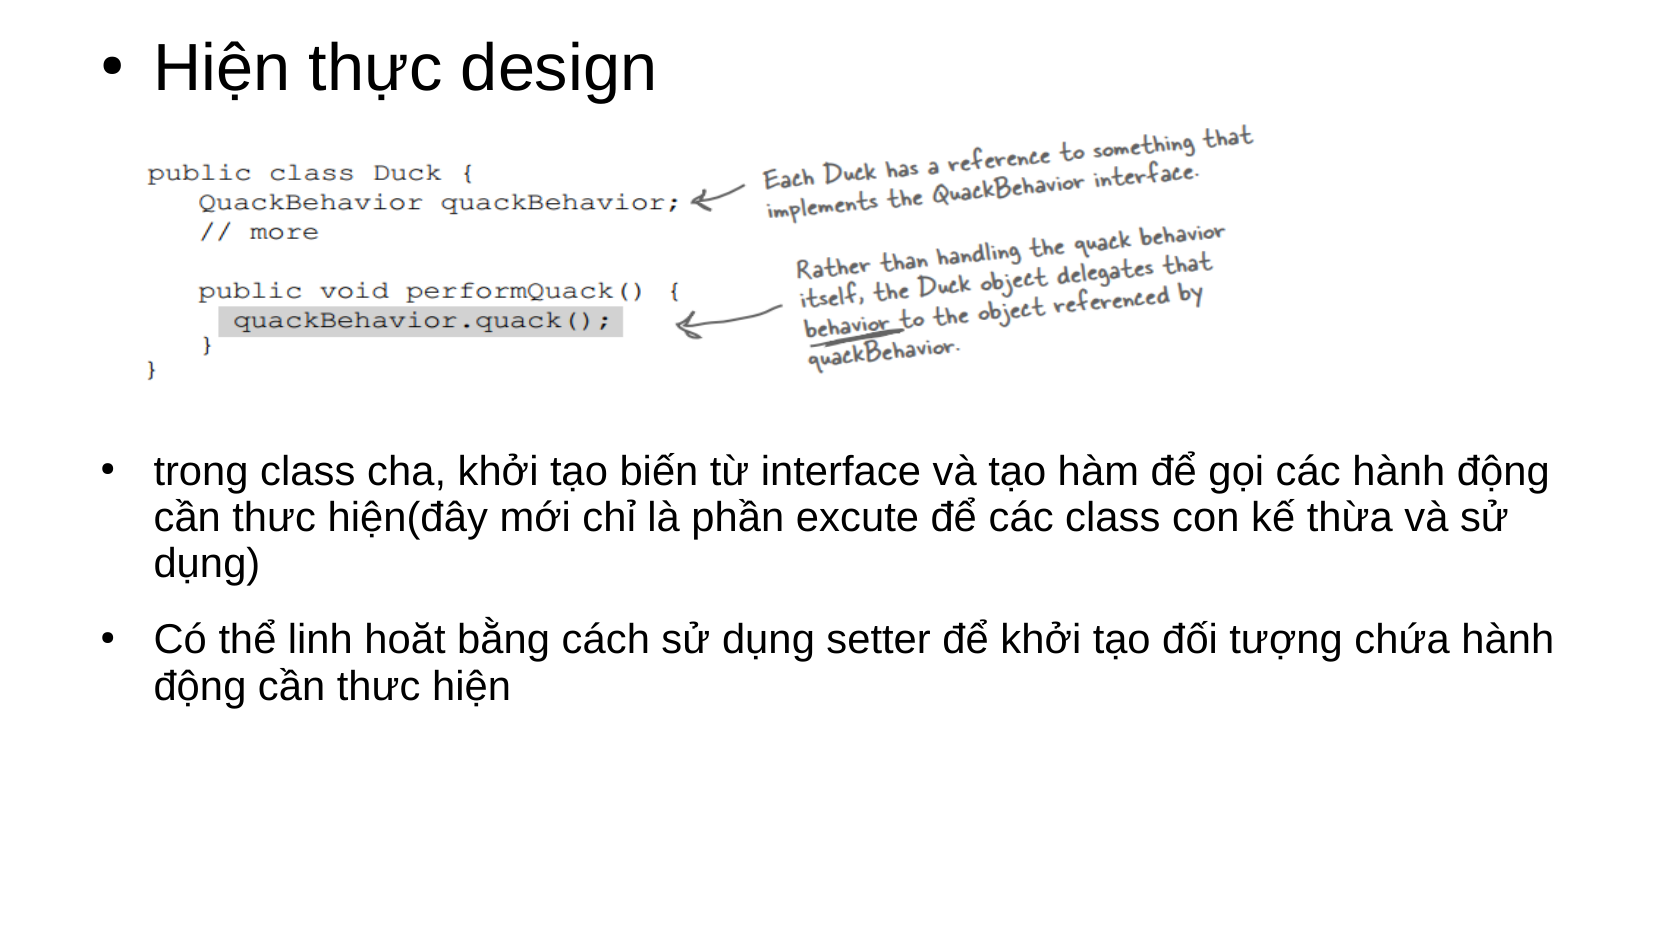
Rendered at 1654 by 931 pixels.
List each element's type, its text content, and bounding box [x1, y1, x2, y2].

list Hiện thực design trong class cha, khởi tạo biến từ interface và tạo hàm để gọi các hành động cần thưc hiện(đây mới chỉ là phần excute để các class con kế thừa và sử dụng) Có thể linh hoăt bằng cách sử dụng setter để khởi tạo đối tượng chứa hành động cần thưc hiện [82, 30, 1571, 758]
picture [138, 116, 1261, 391]
